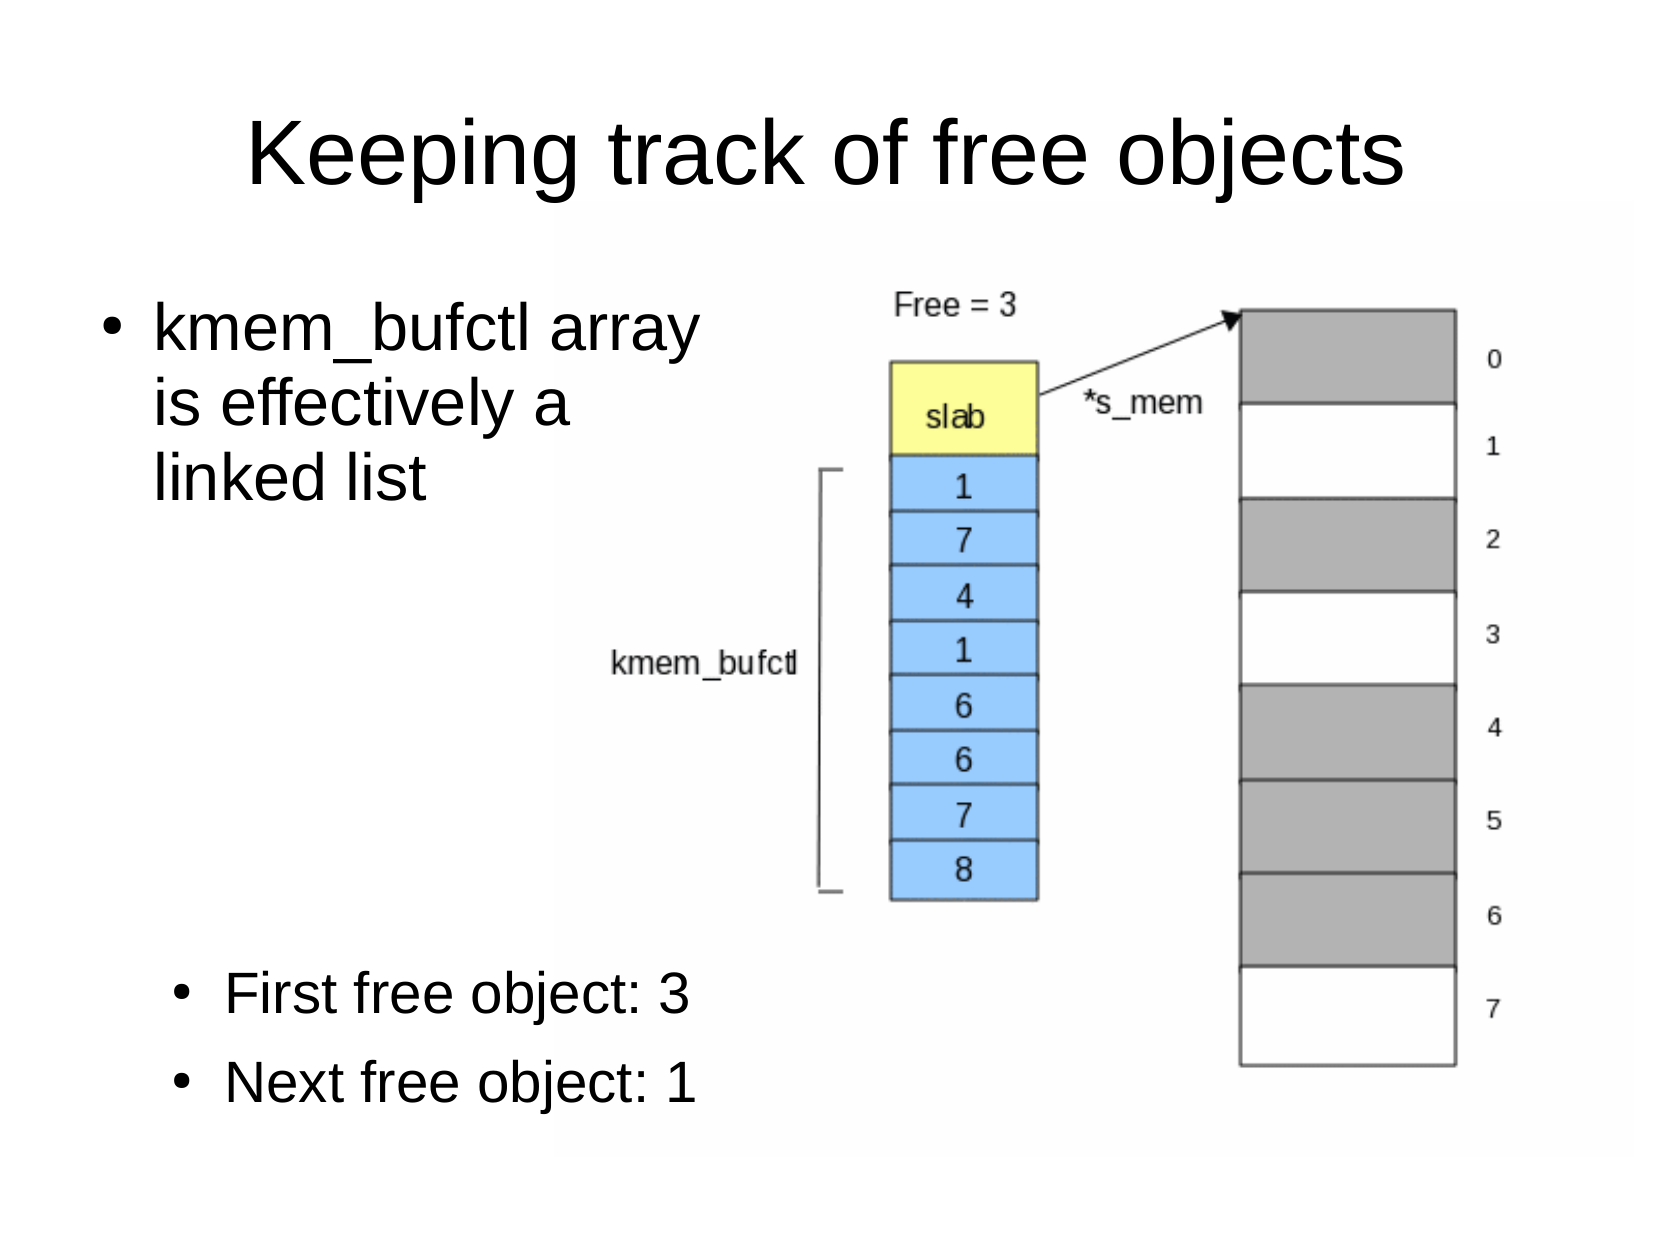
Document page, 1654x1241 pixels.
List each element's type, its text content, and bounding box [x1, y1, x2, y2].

picture [554, 201, 1634, 1157]
title Keeping track of free objects [82, 49, 1571, 257]
list kmem_bufctl array is effectively a linked list First free object: 3 Next free object: 1 [82, 290, 751, 1126]
